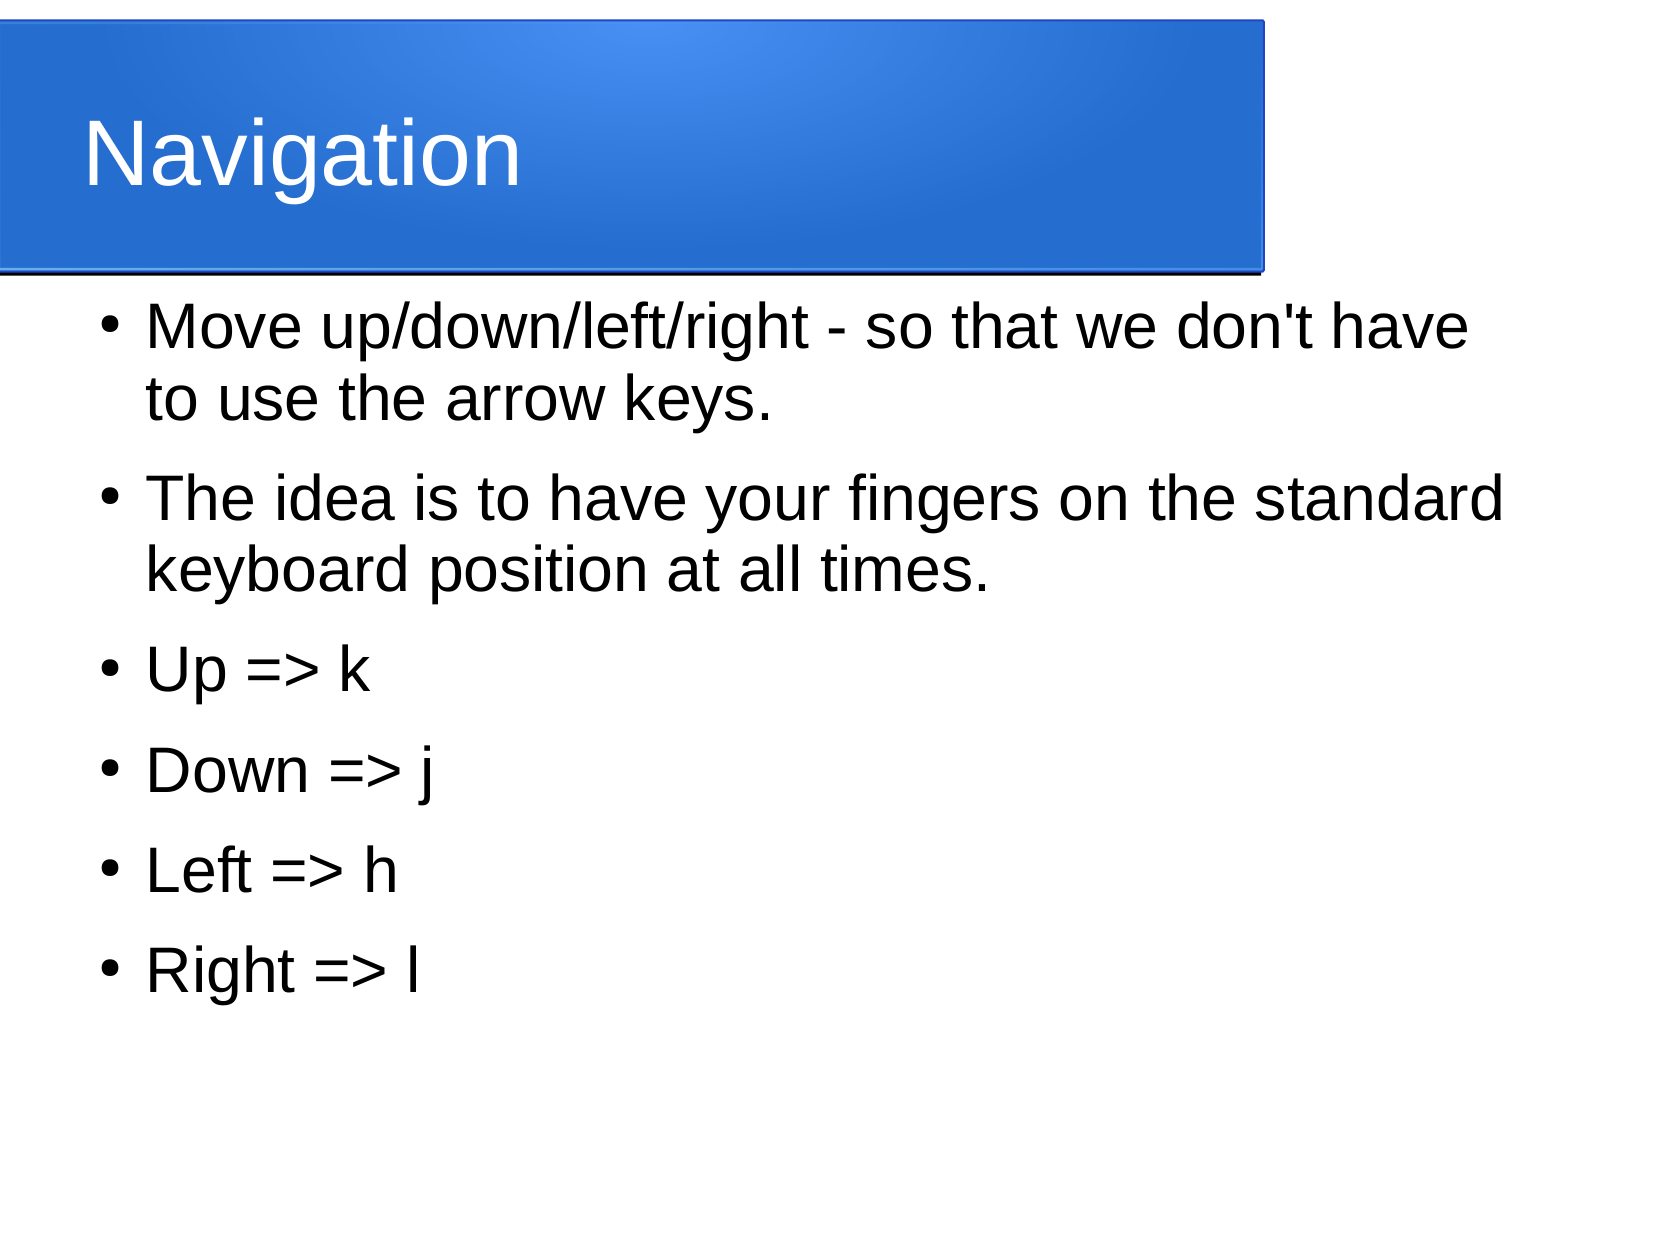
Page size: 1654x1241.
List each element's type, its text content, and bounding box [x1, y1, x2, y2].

list Move up/down/left/right - so that we don't have to use the arrow keys. The idea is to have your fingers on the standard keyboard position at all times. Up => k Down => j Left => h Right => l [82, 290, 1538, 1010]
title Navigation [82, 49, 1250, 257]
